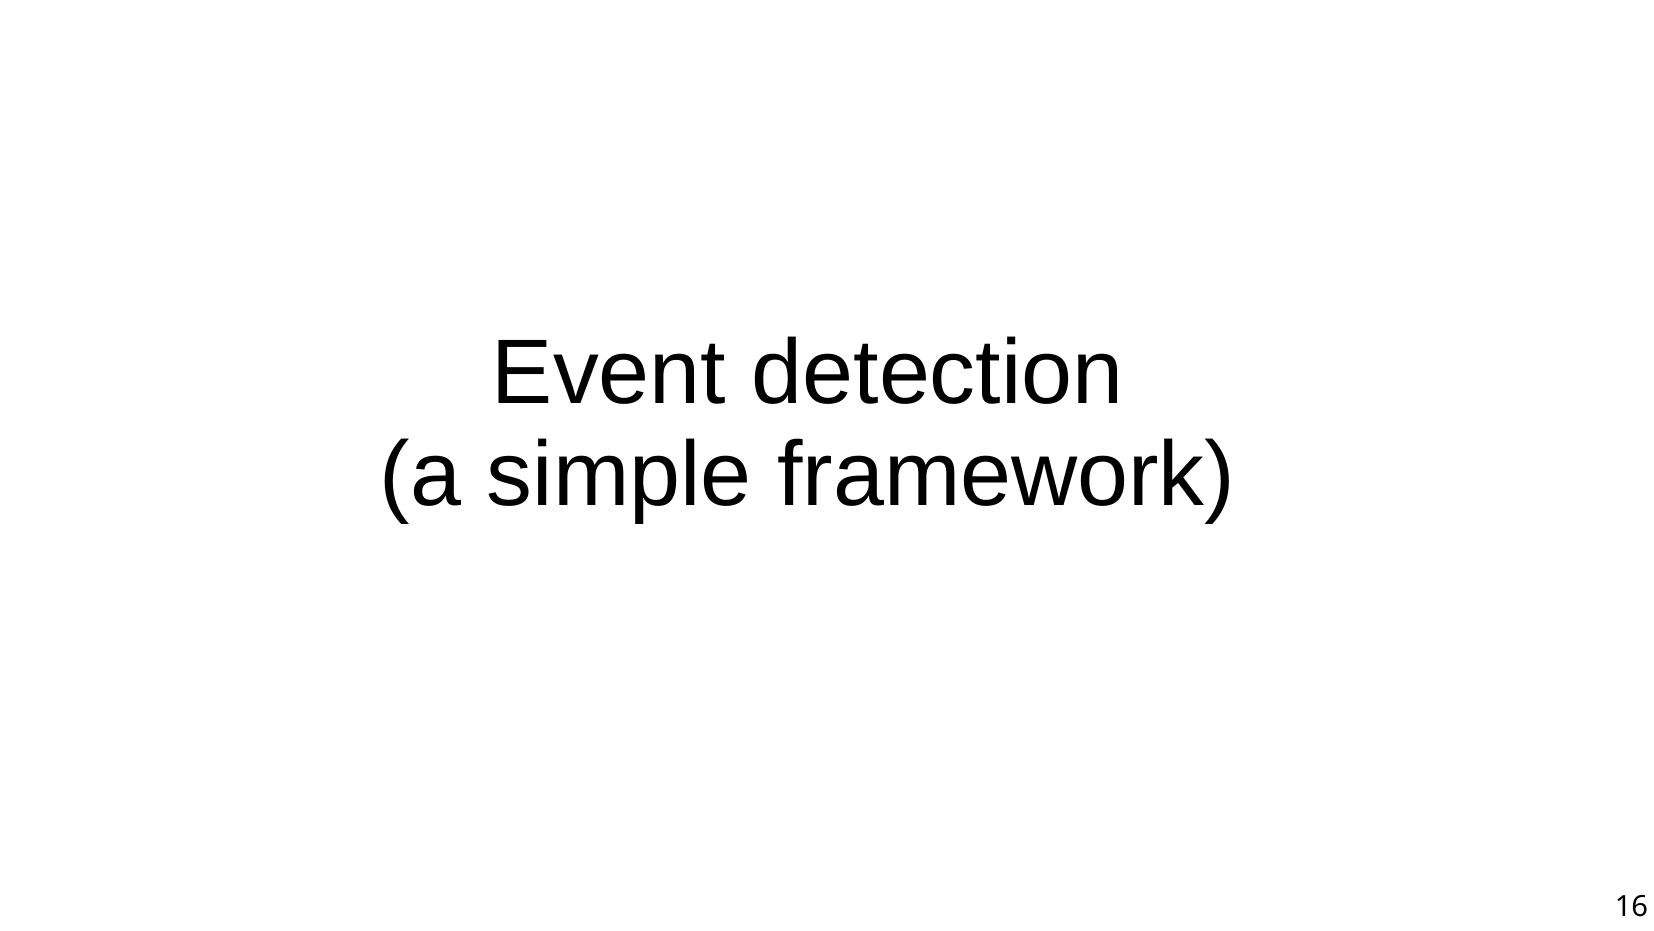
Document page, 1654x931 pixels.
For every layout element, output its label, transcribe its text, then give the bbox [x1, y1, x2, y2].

title Event detection (a simple framework) [64, 320, 1553, 526]
